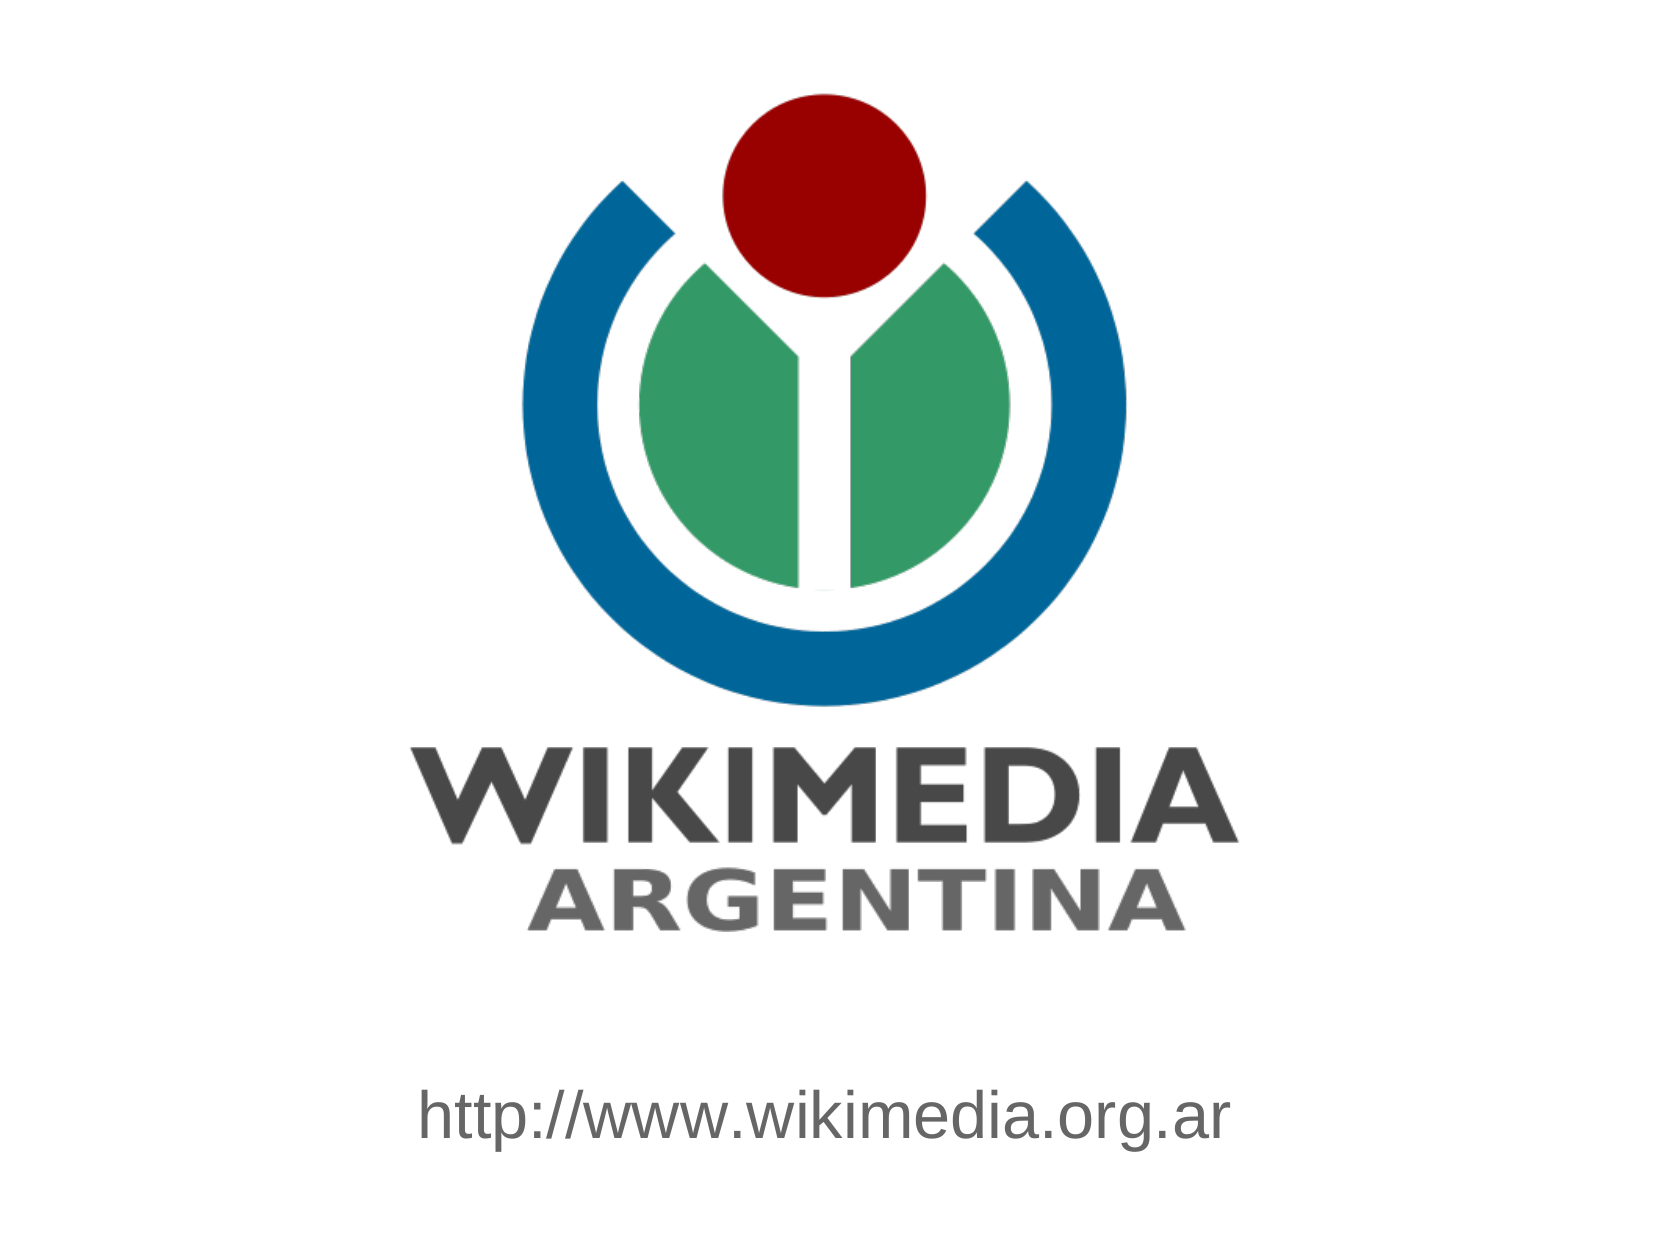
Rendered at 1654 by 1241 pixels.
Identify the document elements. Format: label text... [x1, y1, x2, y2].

text_box http://www.wikimedia.org.ar [75, 1043, 1576, 1188]
picture [358, 55, 1297, 993]
